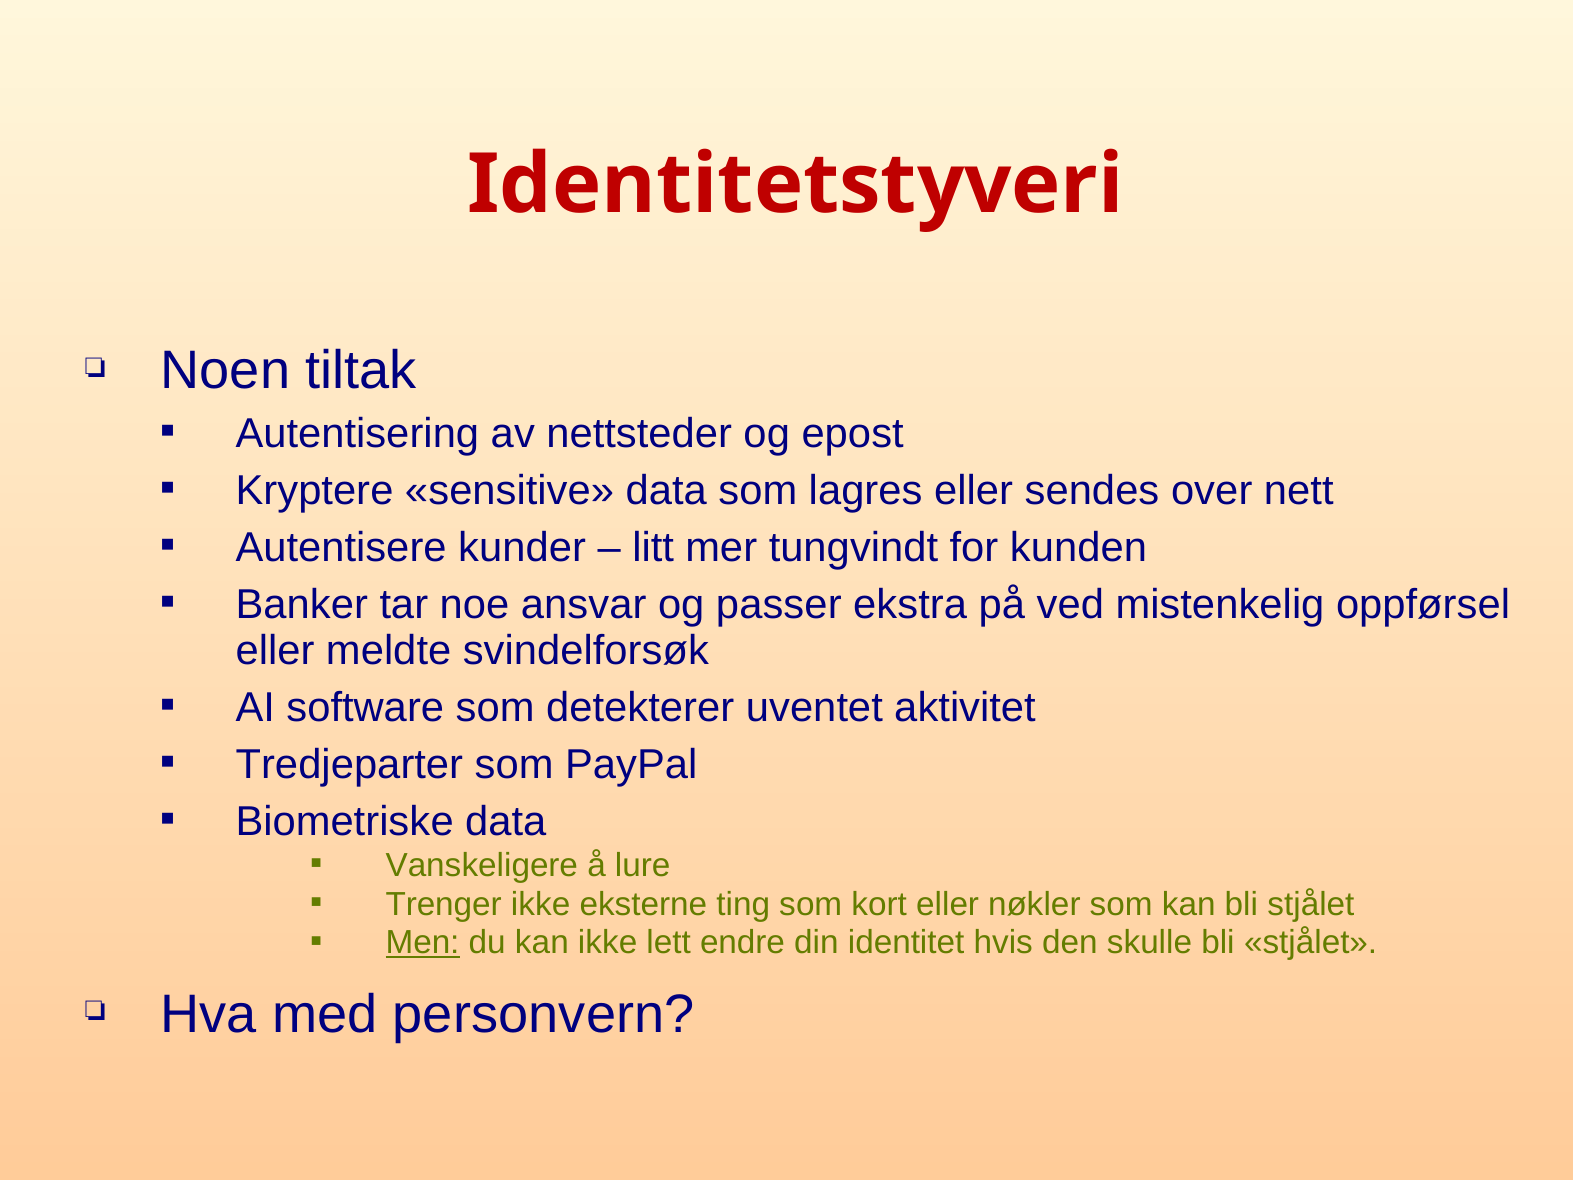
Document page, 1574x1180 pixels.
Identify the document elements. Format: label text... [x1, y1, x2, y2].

list Noen tiltak Autentisering av nettsteder og epost Kryptere «sensitive» data som lagres eller sendes over nett Autentisere kunder – litt mer tungvindt for kunden Banker tar noe ansvar og passer ekstra på ved mistenkelig oppførsel eller meldte svindelforsøk AI software som detekterer uventet aktivitet Tredjeparter som PayPal Biometriske data Vanskeligere å lure Trenger ikke eksterne ting som kort eller nøkler som kan bli stjålet Men: du kan ikke lett endre din identitet hvis den skulle bli «stjålet». Hva med personvern? [85, 346, 1539, 1180]
title Identitetstyveri [44, 54, 1548, 309]
